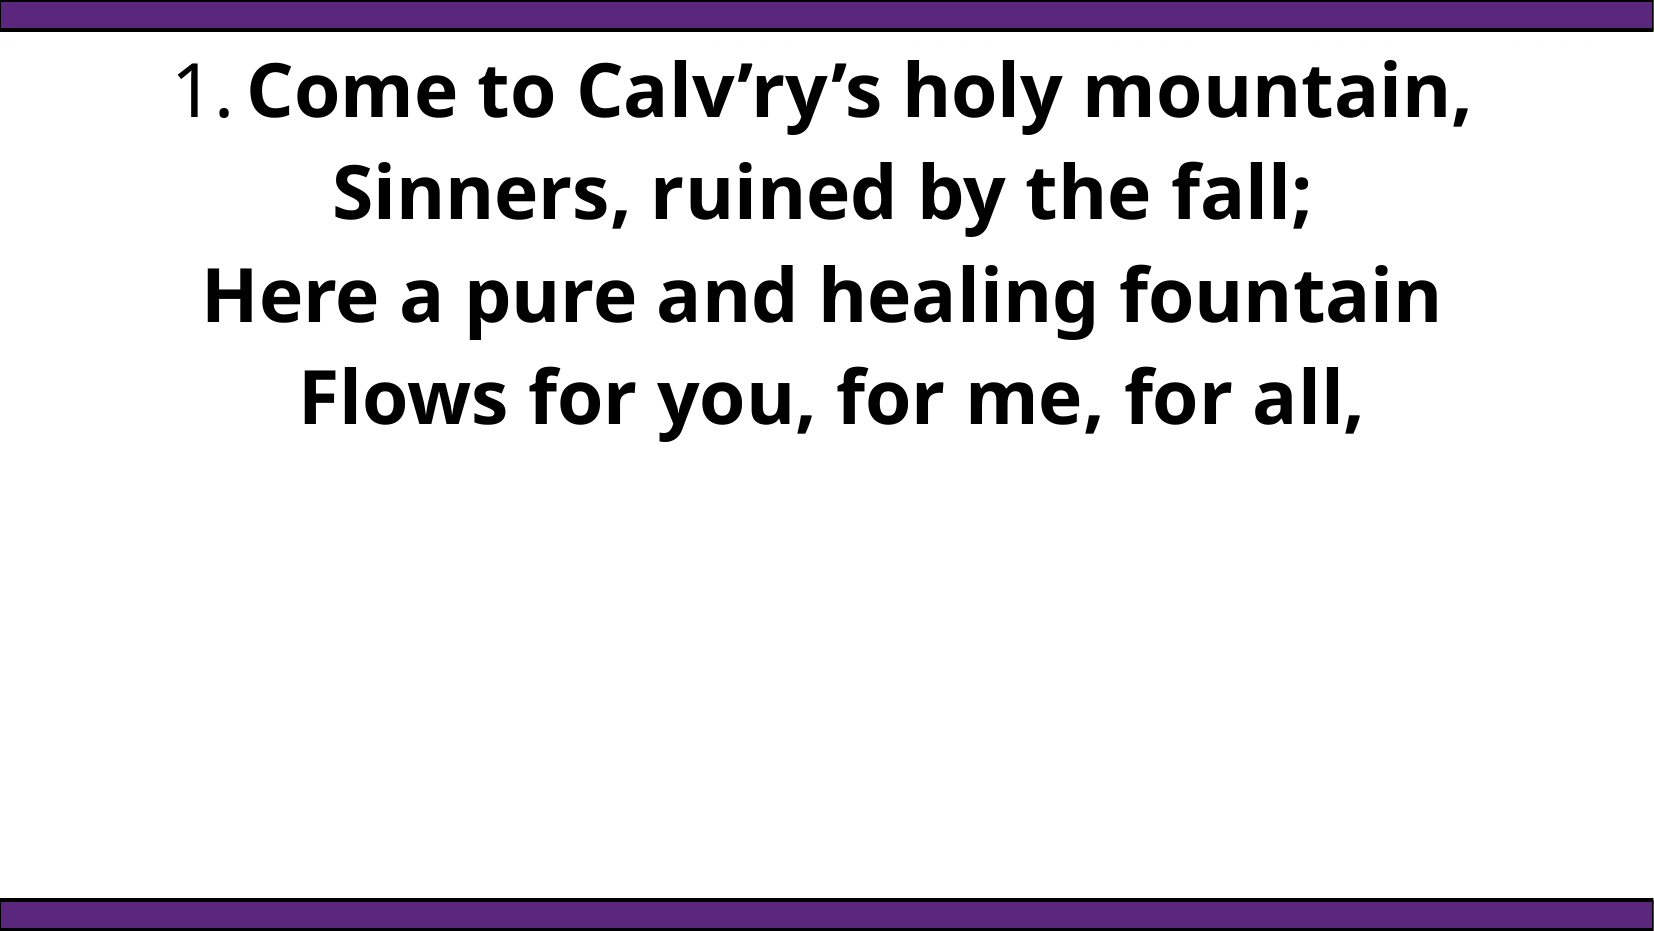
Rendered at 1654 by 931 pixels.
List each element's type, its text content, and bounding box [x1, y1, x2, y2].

text_box [0, 0, 1654, 31]
text_box 1. Come to Calv’ry’s holy mountain, Sinners, ruined by the fall; Here a pure and healing fountain Flows for you, for me, for all, [90, 30, 1576, 445]
text_box [0, 900, 1654, 931]
picture [0, 31, 1654, 900]
